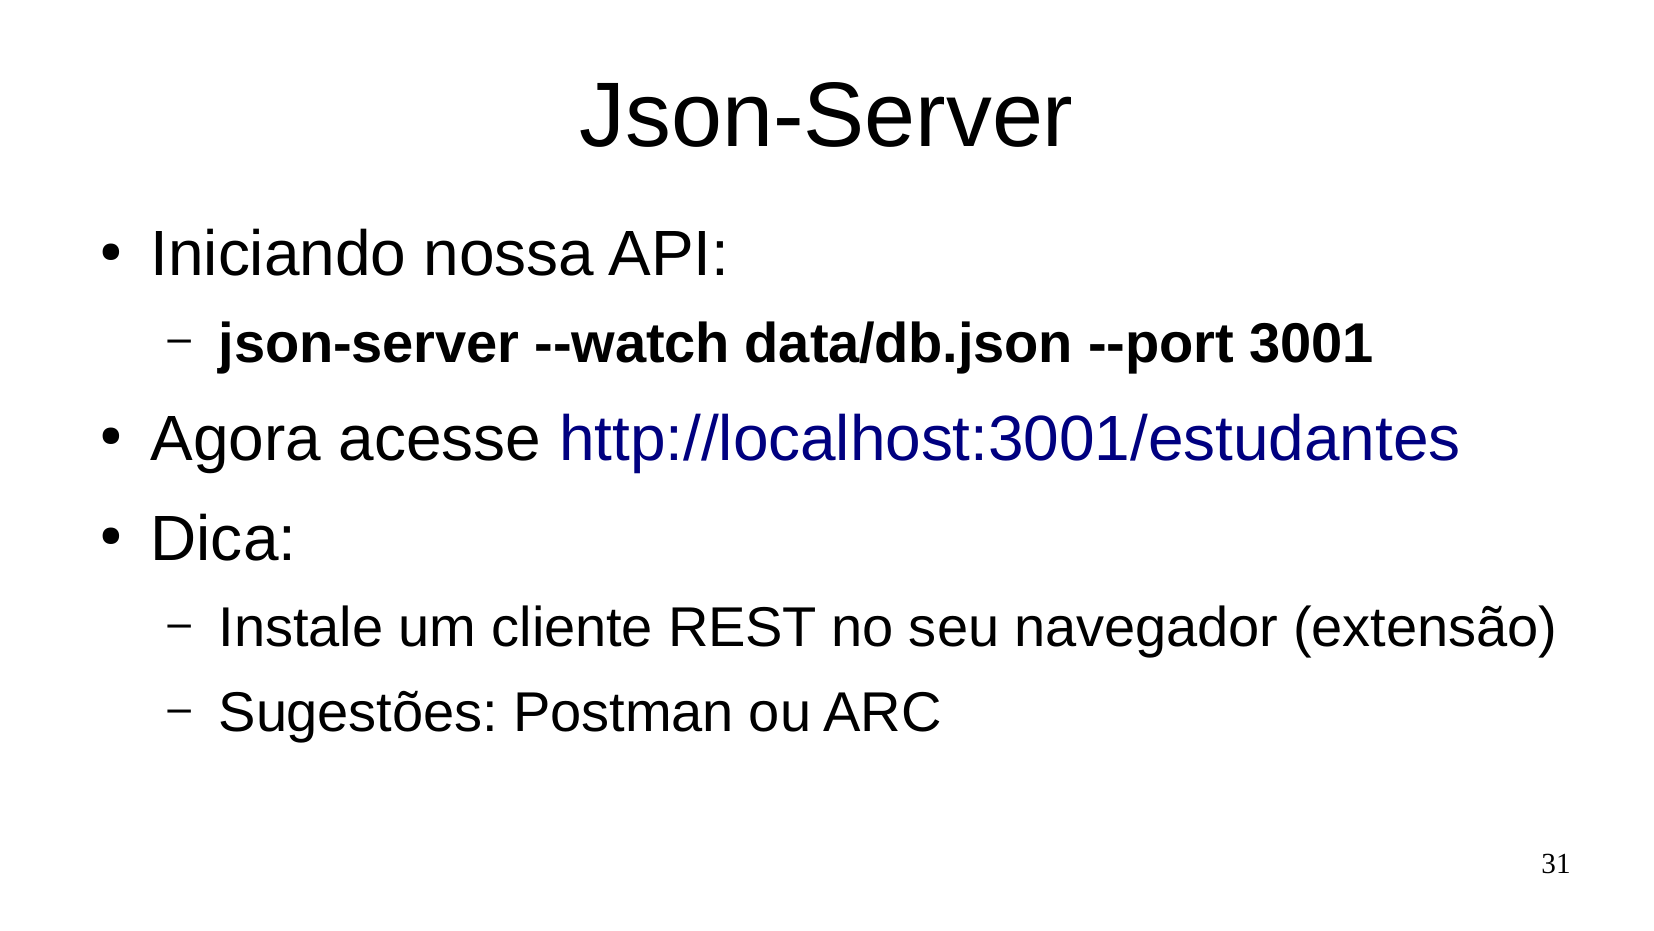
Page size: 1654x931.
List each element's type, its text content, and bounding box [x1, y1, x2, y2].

list Iniciando nossa API: json-server --watch data/db.json --port 3001 Agora acesse http://localhost:3001/estudantes Dica: Instale um cliente REST no seu navegador (extensão) Sugestões: Postman ou ARC [82, 217, 1571, 758]
title Json-Server [82, 37, 1571, 193]
